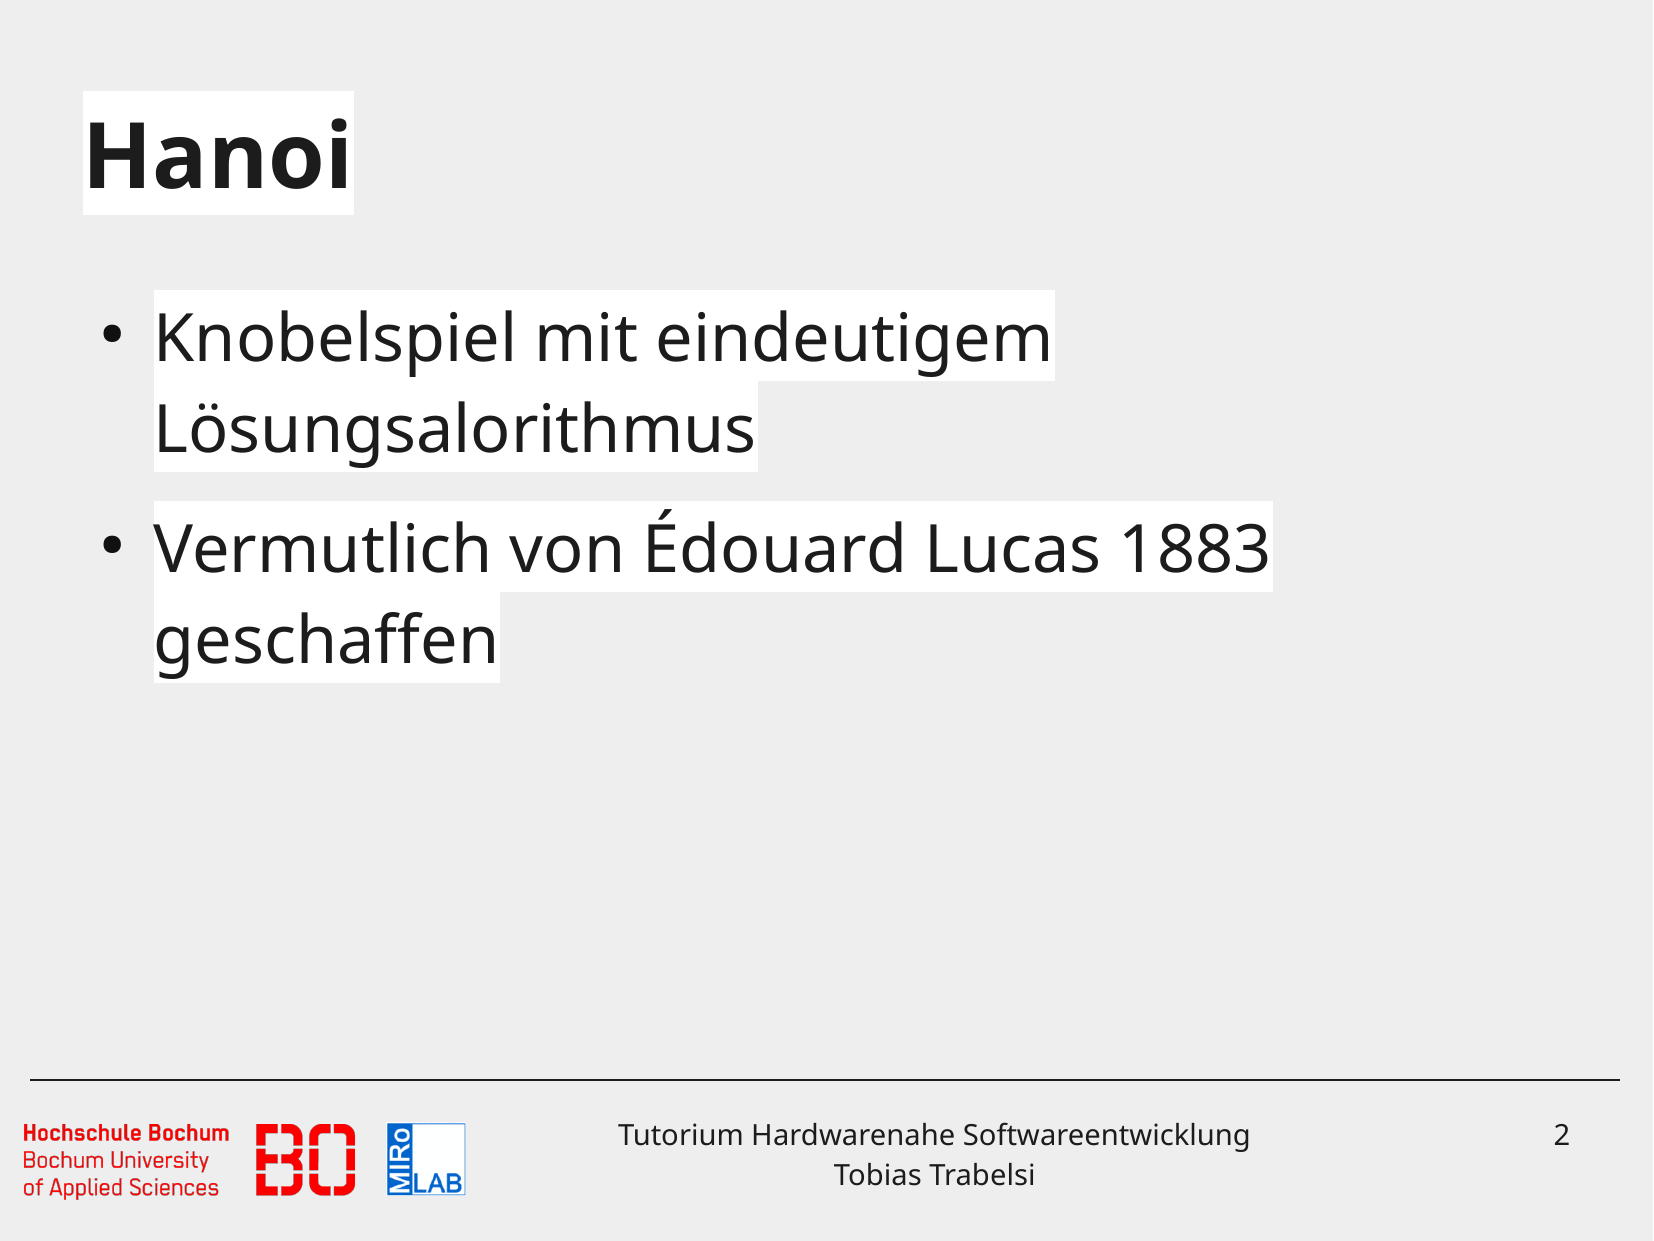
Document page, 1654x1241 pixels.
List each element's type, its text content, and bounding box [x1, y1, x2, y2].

title Hanoi [82, 49, 1561, 257]
list Knobelspiel mit eindeutigem Lösungsalorithmus Vermutlich von Édouard Lucas 1883 geschaffen [82, 290, 1571, 1010]
picture [24, 1124, 355, 1200]
picture [386, 1122, 466, 1196]
